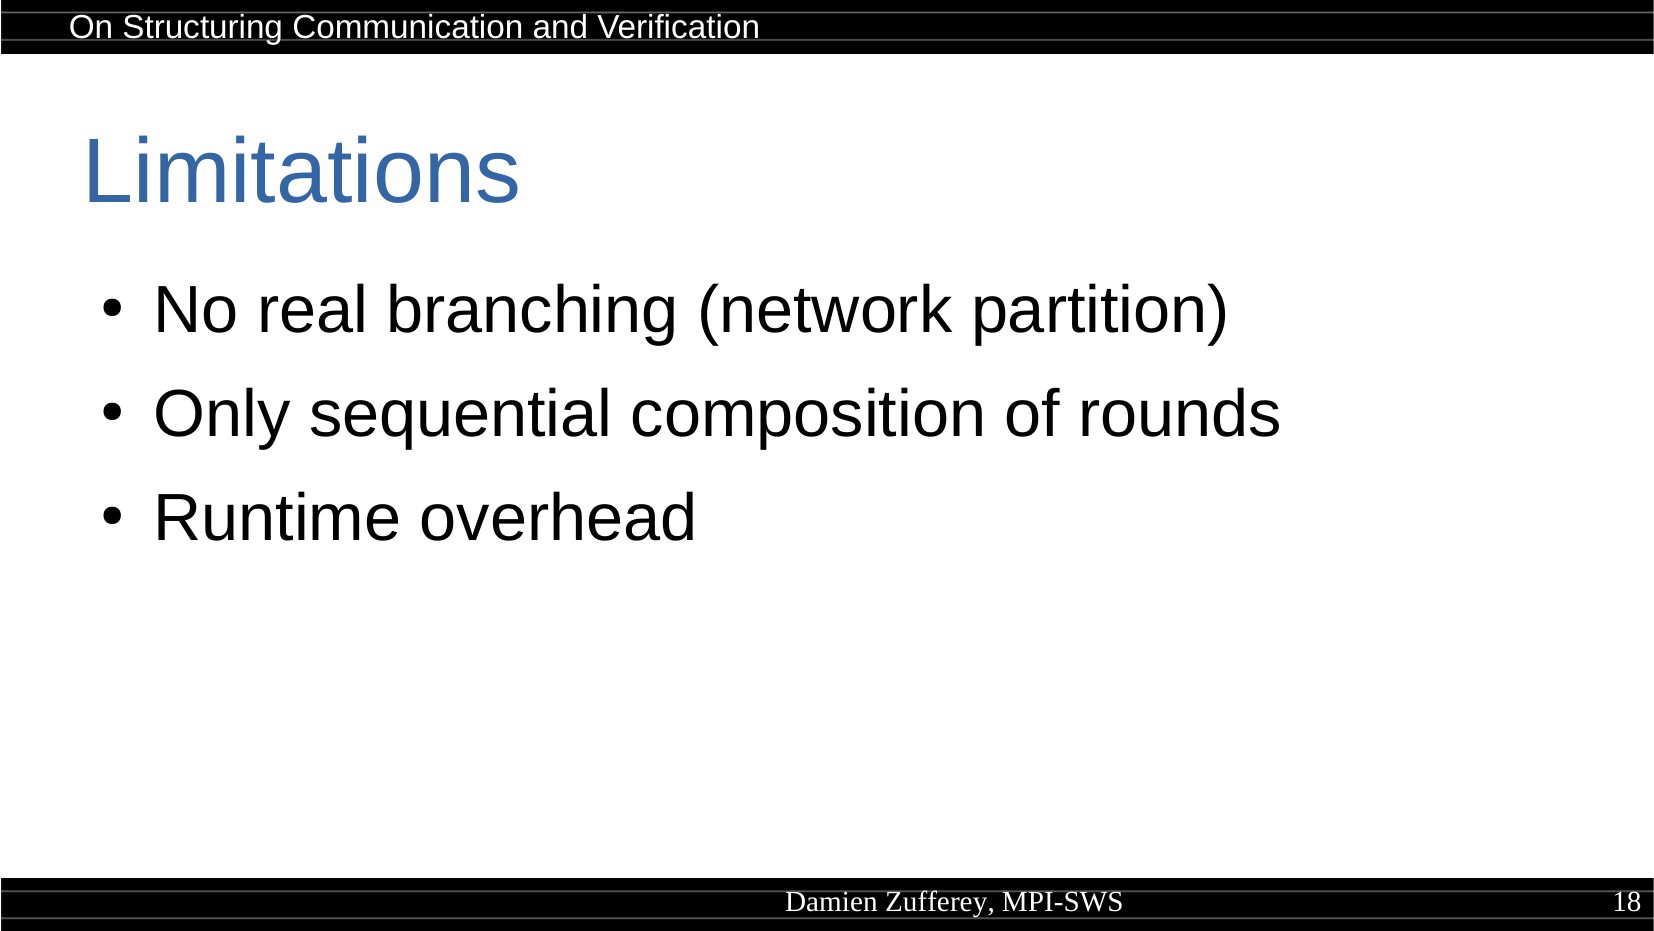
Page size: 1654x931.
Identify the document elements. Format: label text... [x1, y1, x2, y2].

title Limitations [82, 92, 1571, 249]
picture [1, 878, 1654, 931]
list No real branching (network partition) Only sequential composition of rounds Runtime overhead [82, 271, 1571, 758]
picture [1, 0, 1654, 54]
